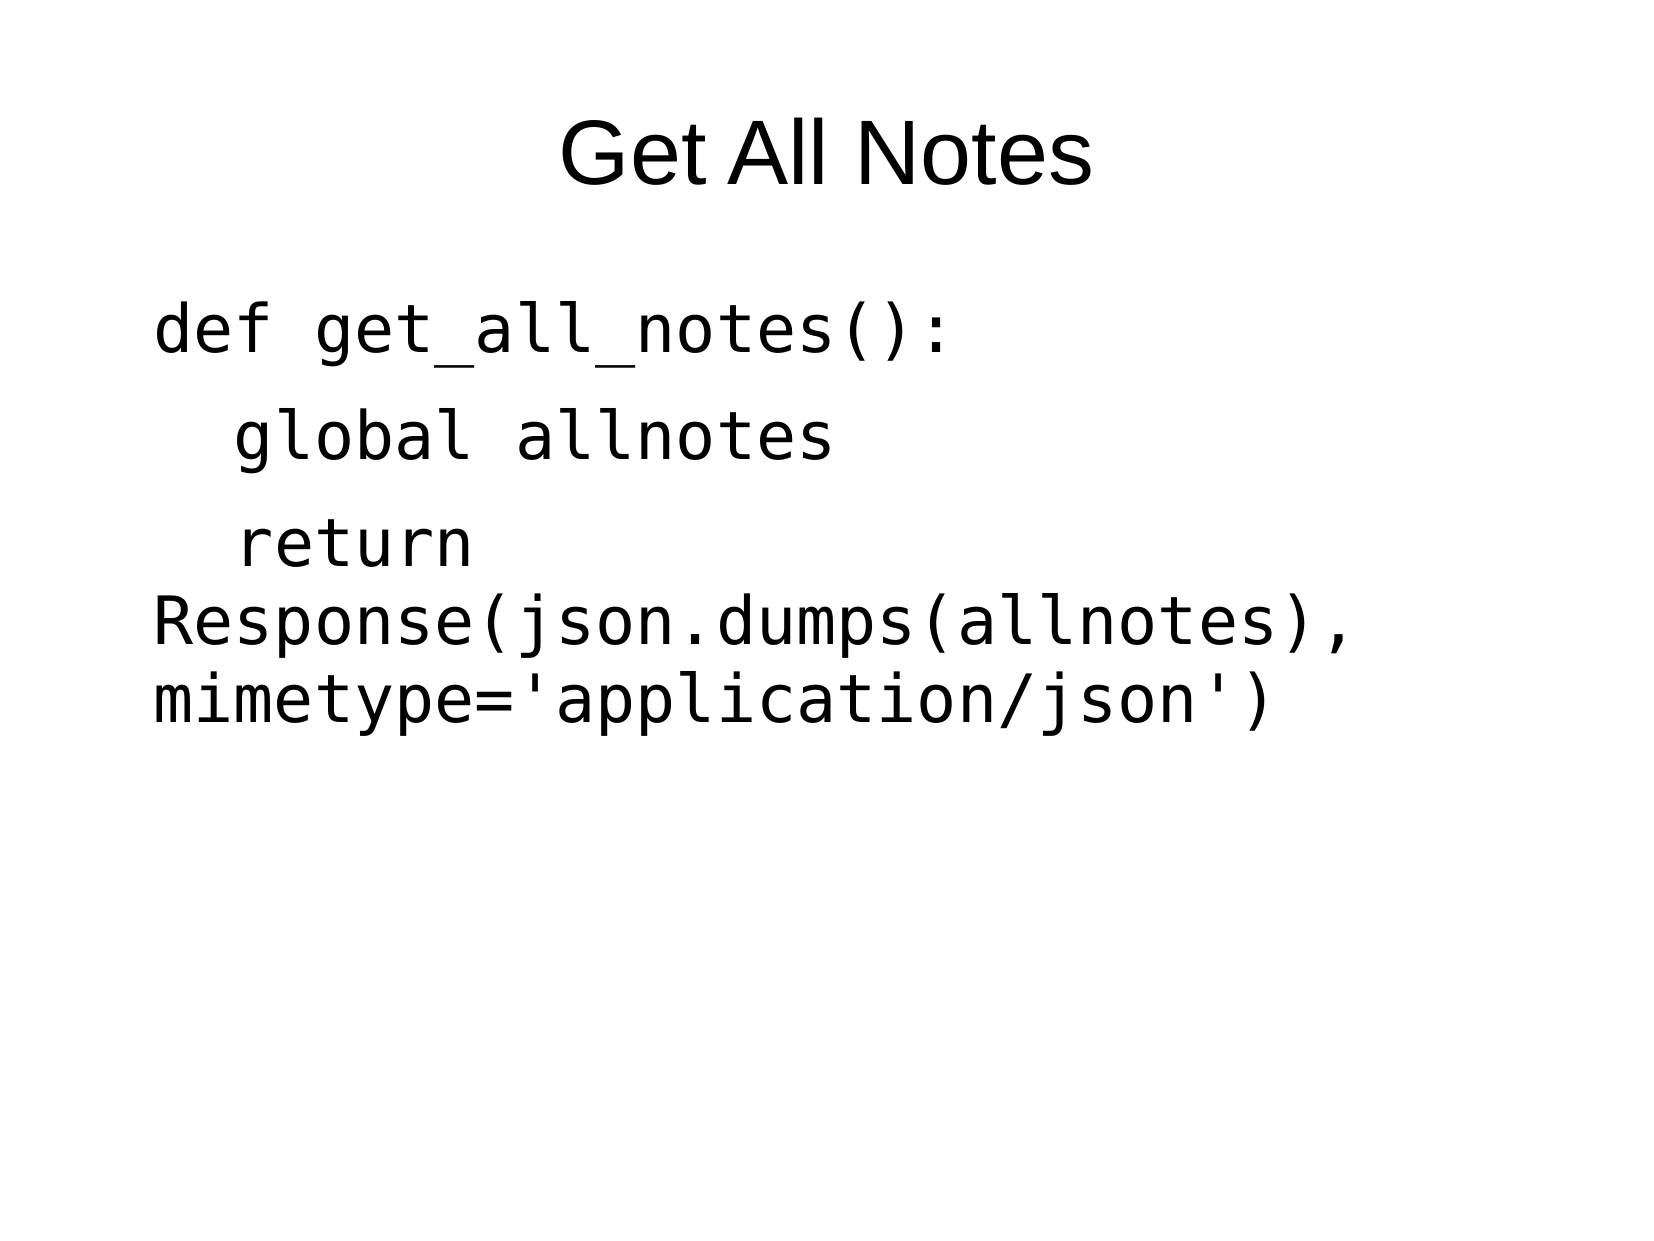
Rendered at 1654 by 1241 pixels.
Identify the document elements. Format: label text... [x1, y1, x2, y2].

list def get_all_notes(): global allnotes return Response(json.dumps(allnotes), mimetype='application/json') [82, 290, 1538, 1010]
title Get All Notes [82, 49, 1571, 257]
